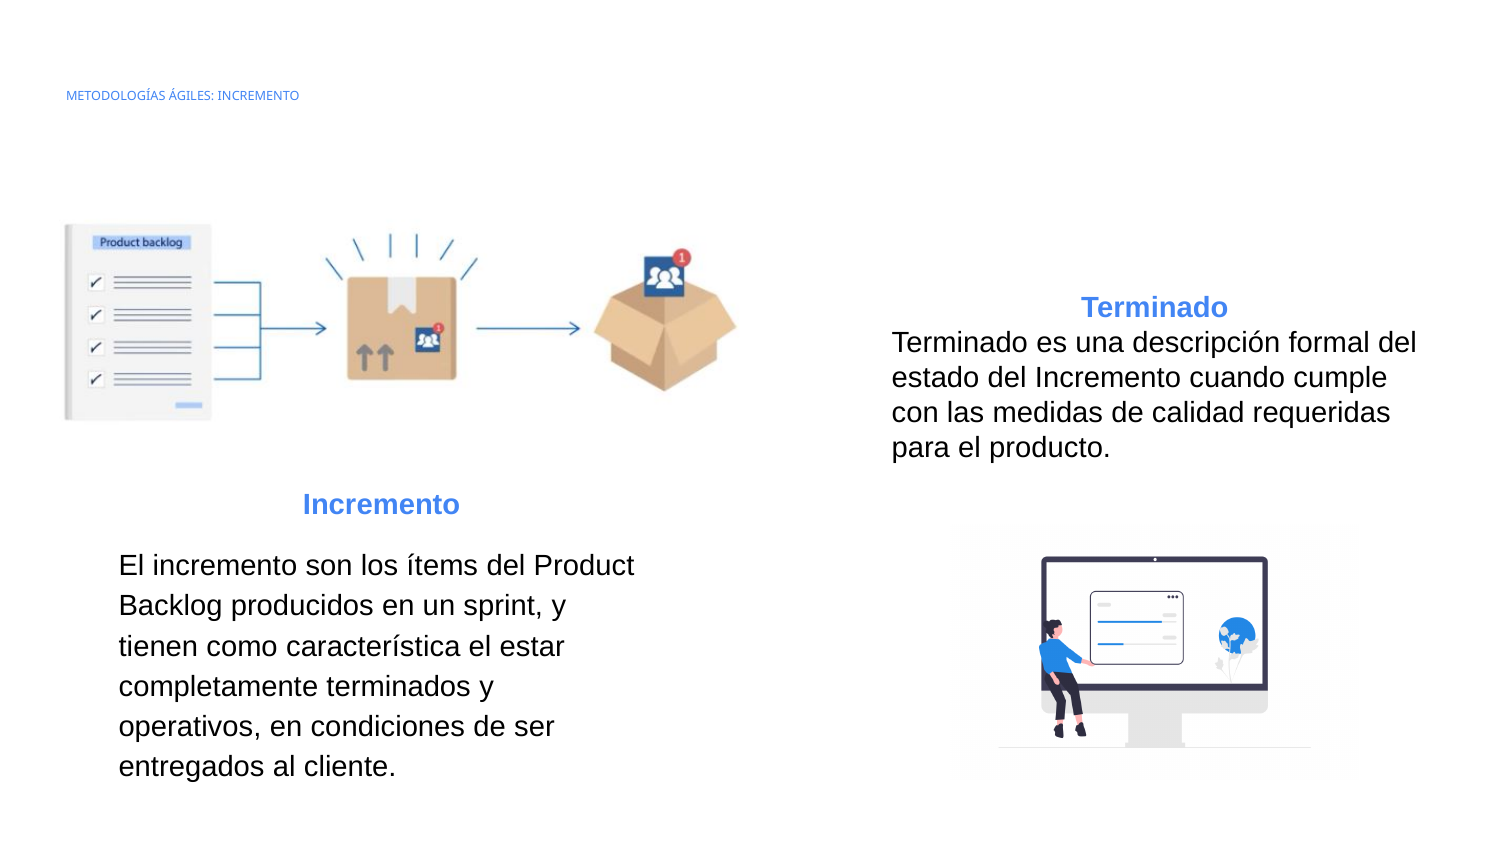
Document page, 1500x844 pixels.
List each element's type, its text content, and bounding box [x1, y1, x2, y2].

picture [950, 524, 1359, 780]
text_box Incremento El incremento son los ítems del Product Backlog producidos en un sprint, y tienen como característica el estar completamente terminados y operativos, en condiciones de ser entregados al cliente. [103, 470, 660, 798]
picture [51, 203, 746, 434]
text_box Terminado Terminado es una descripción formal del estado del Incremento cuando cumple con las medidas de calidad requeridas para el producto. [876, 273, 1433, 479]
title METODOLOGÍAS ÁGILES: INCREMENTO [51, 72, 1449, 167]
